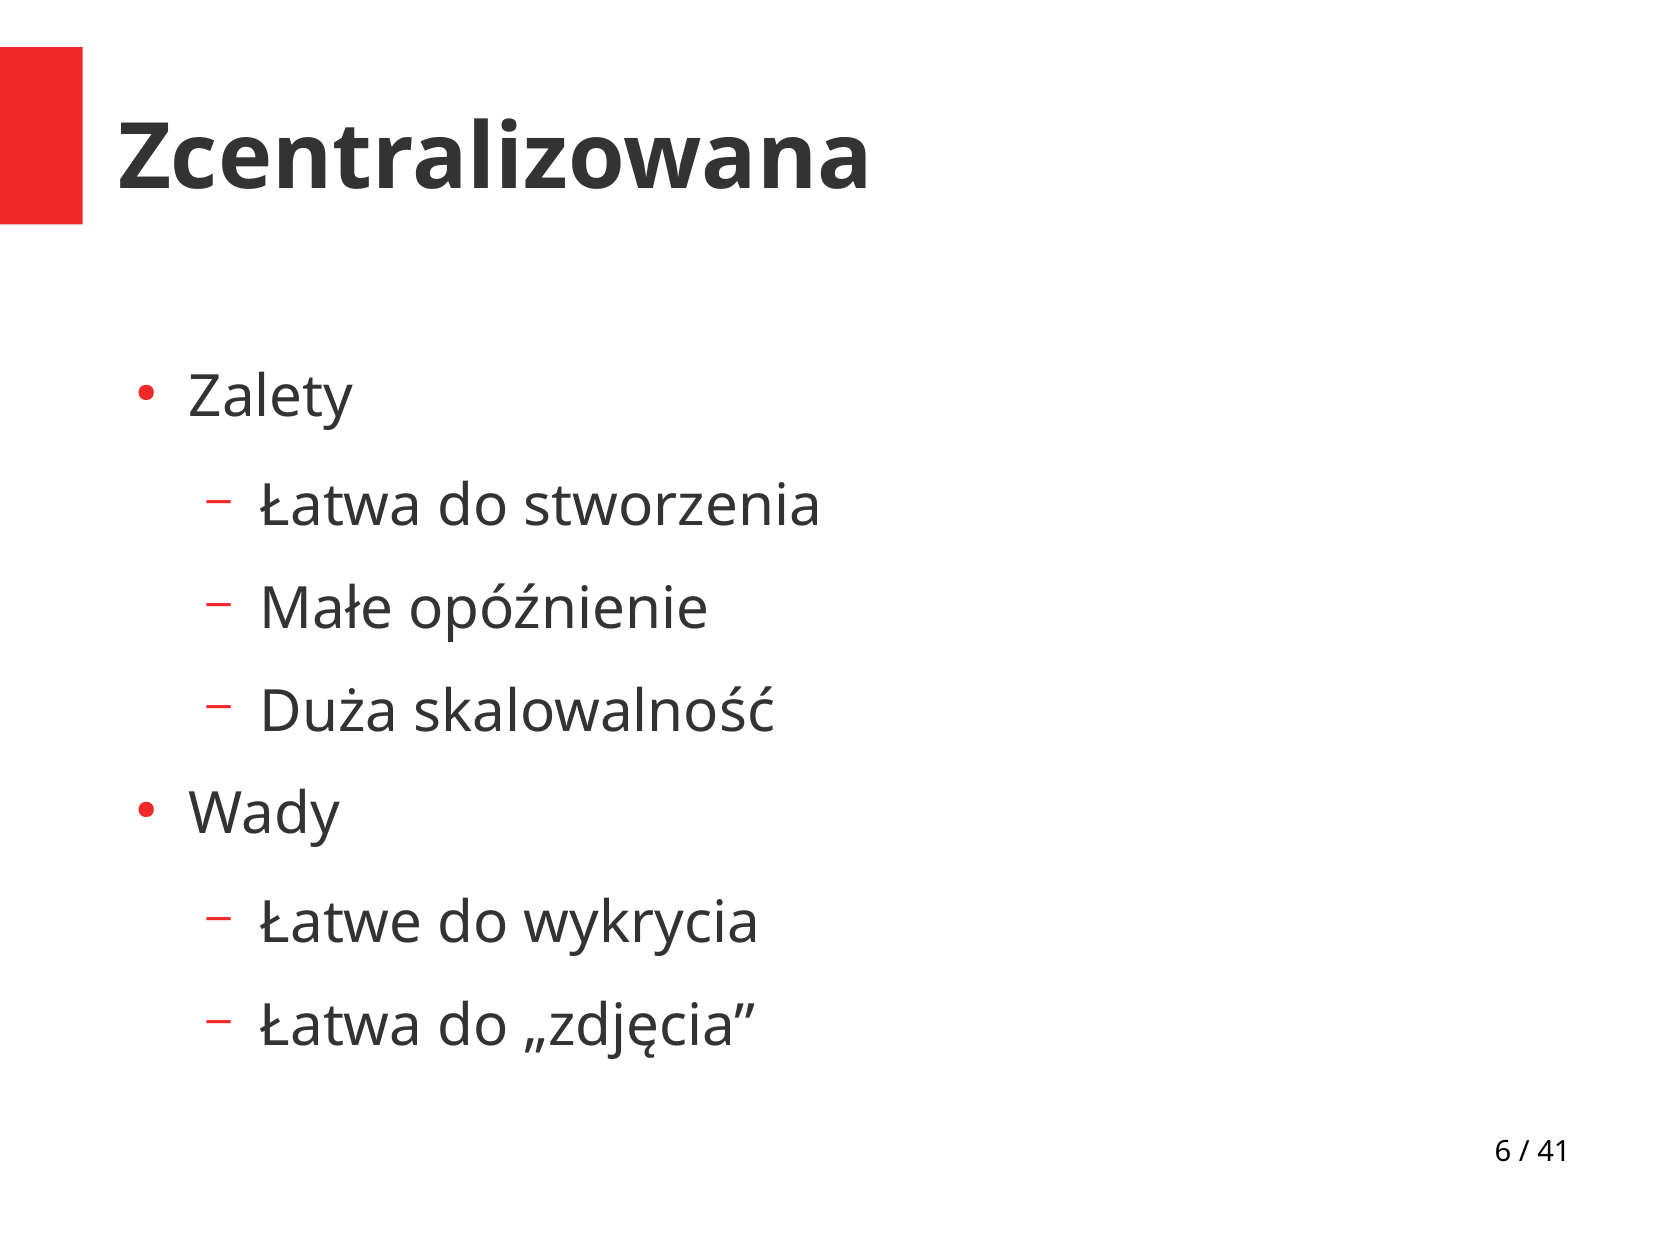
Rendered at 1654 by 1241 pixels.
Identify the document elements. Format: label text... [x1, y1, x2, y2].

list Zalety Łatwa do stworzenia Małe opóźnienie Duża skalowalność Wady Łatwe do wykrycia Łatwa do „zdjęcia” [118, 354, 1536, 1074]
title Zcentralizowana [118, 49, 1571, 257]
